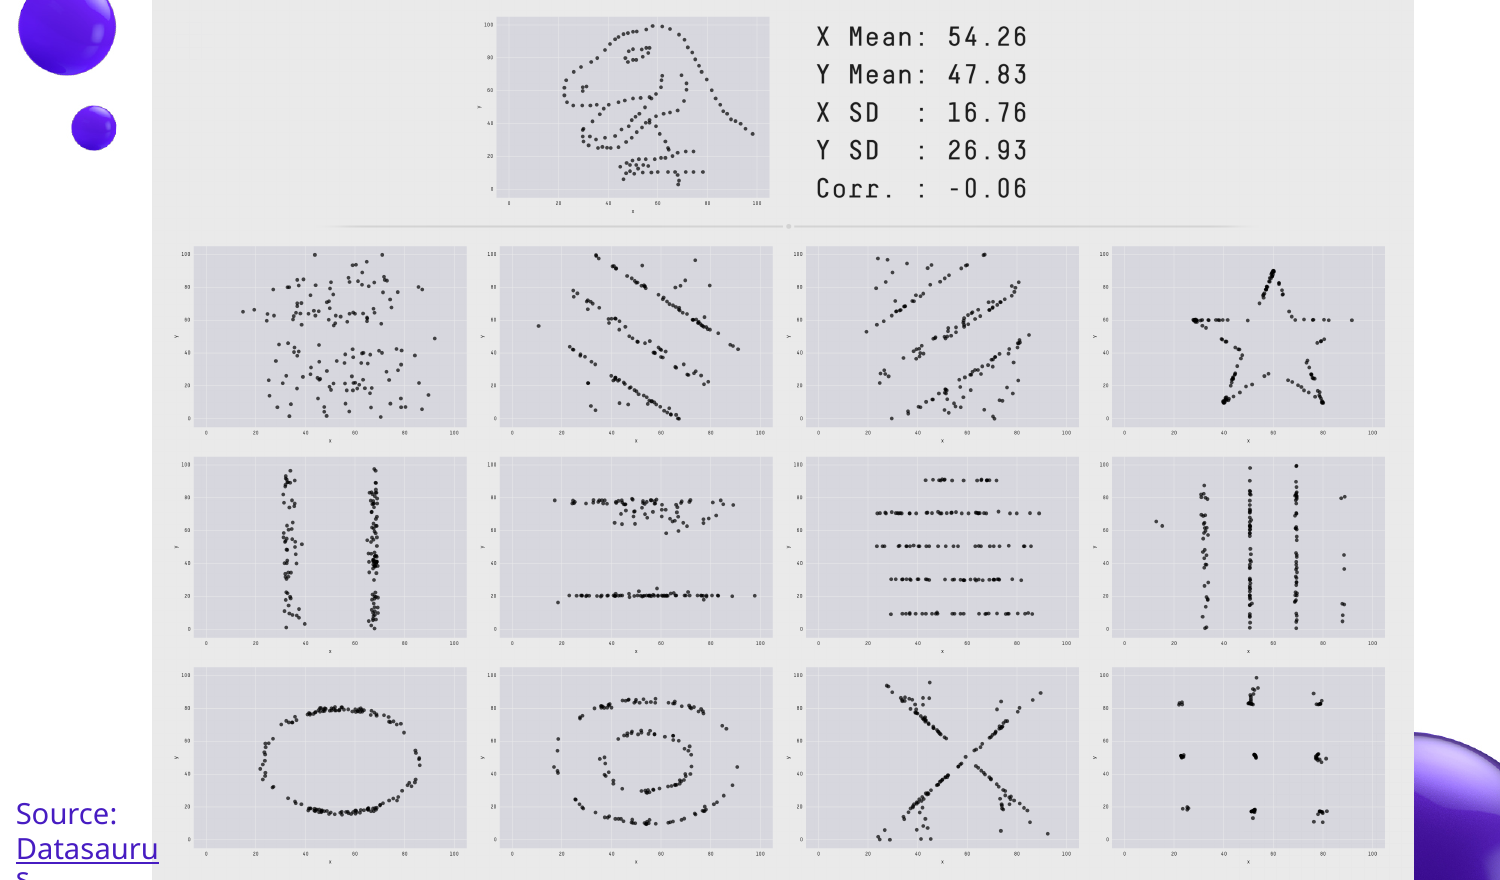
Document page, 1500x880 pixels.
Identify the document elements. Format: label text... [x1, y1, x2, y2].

text_box Source: Datasaurus [1, 788, 188, 878]
picture [0, 0, 1500, 880]
